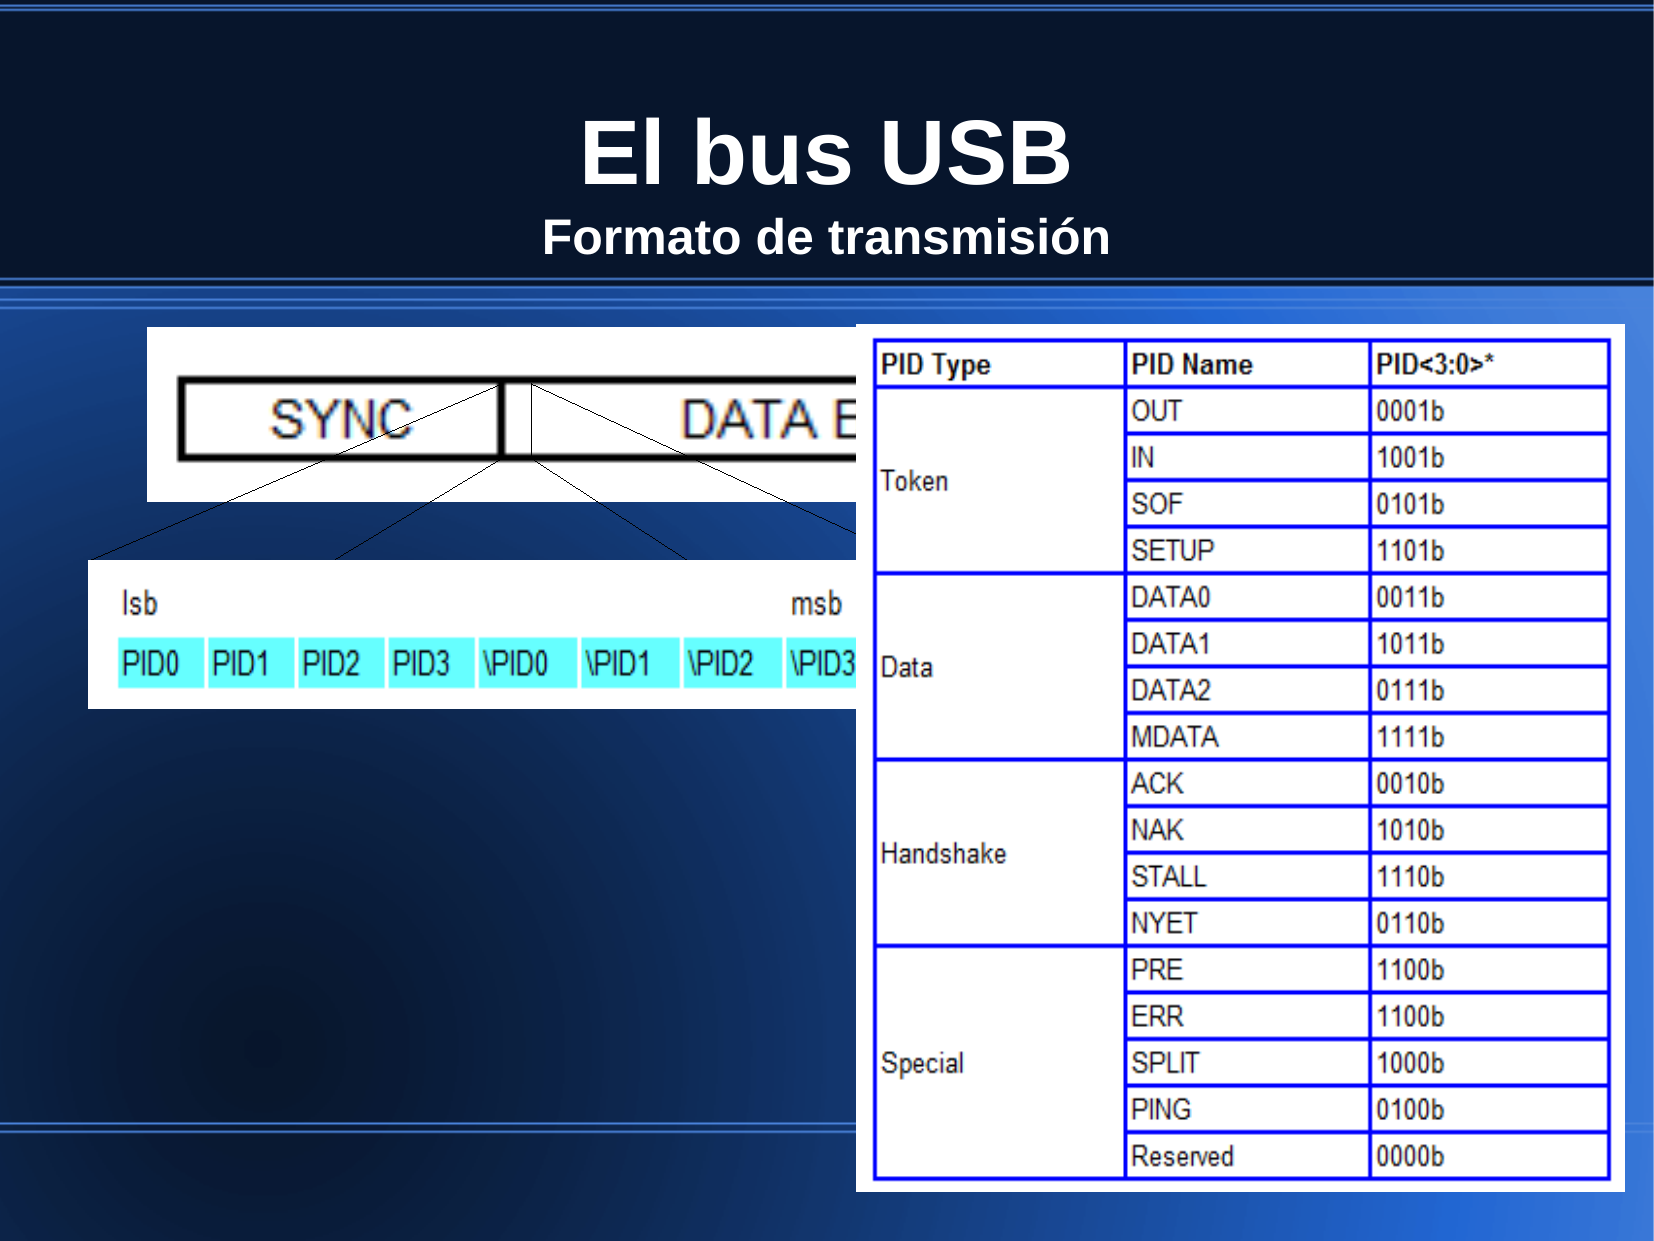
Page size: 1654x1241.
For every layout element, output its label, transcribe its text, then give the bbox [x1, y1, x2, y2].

title Formato de transmisión [509, 208, 1145, 266]
picture [0, 0, 1654, 1241]
title El bus USB [82, 49, 1571, 257]
